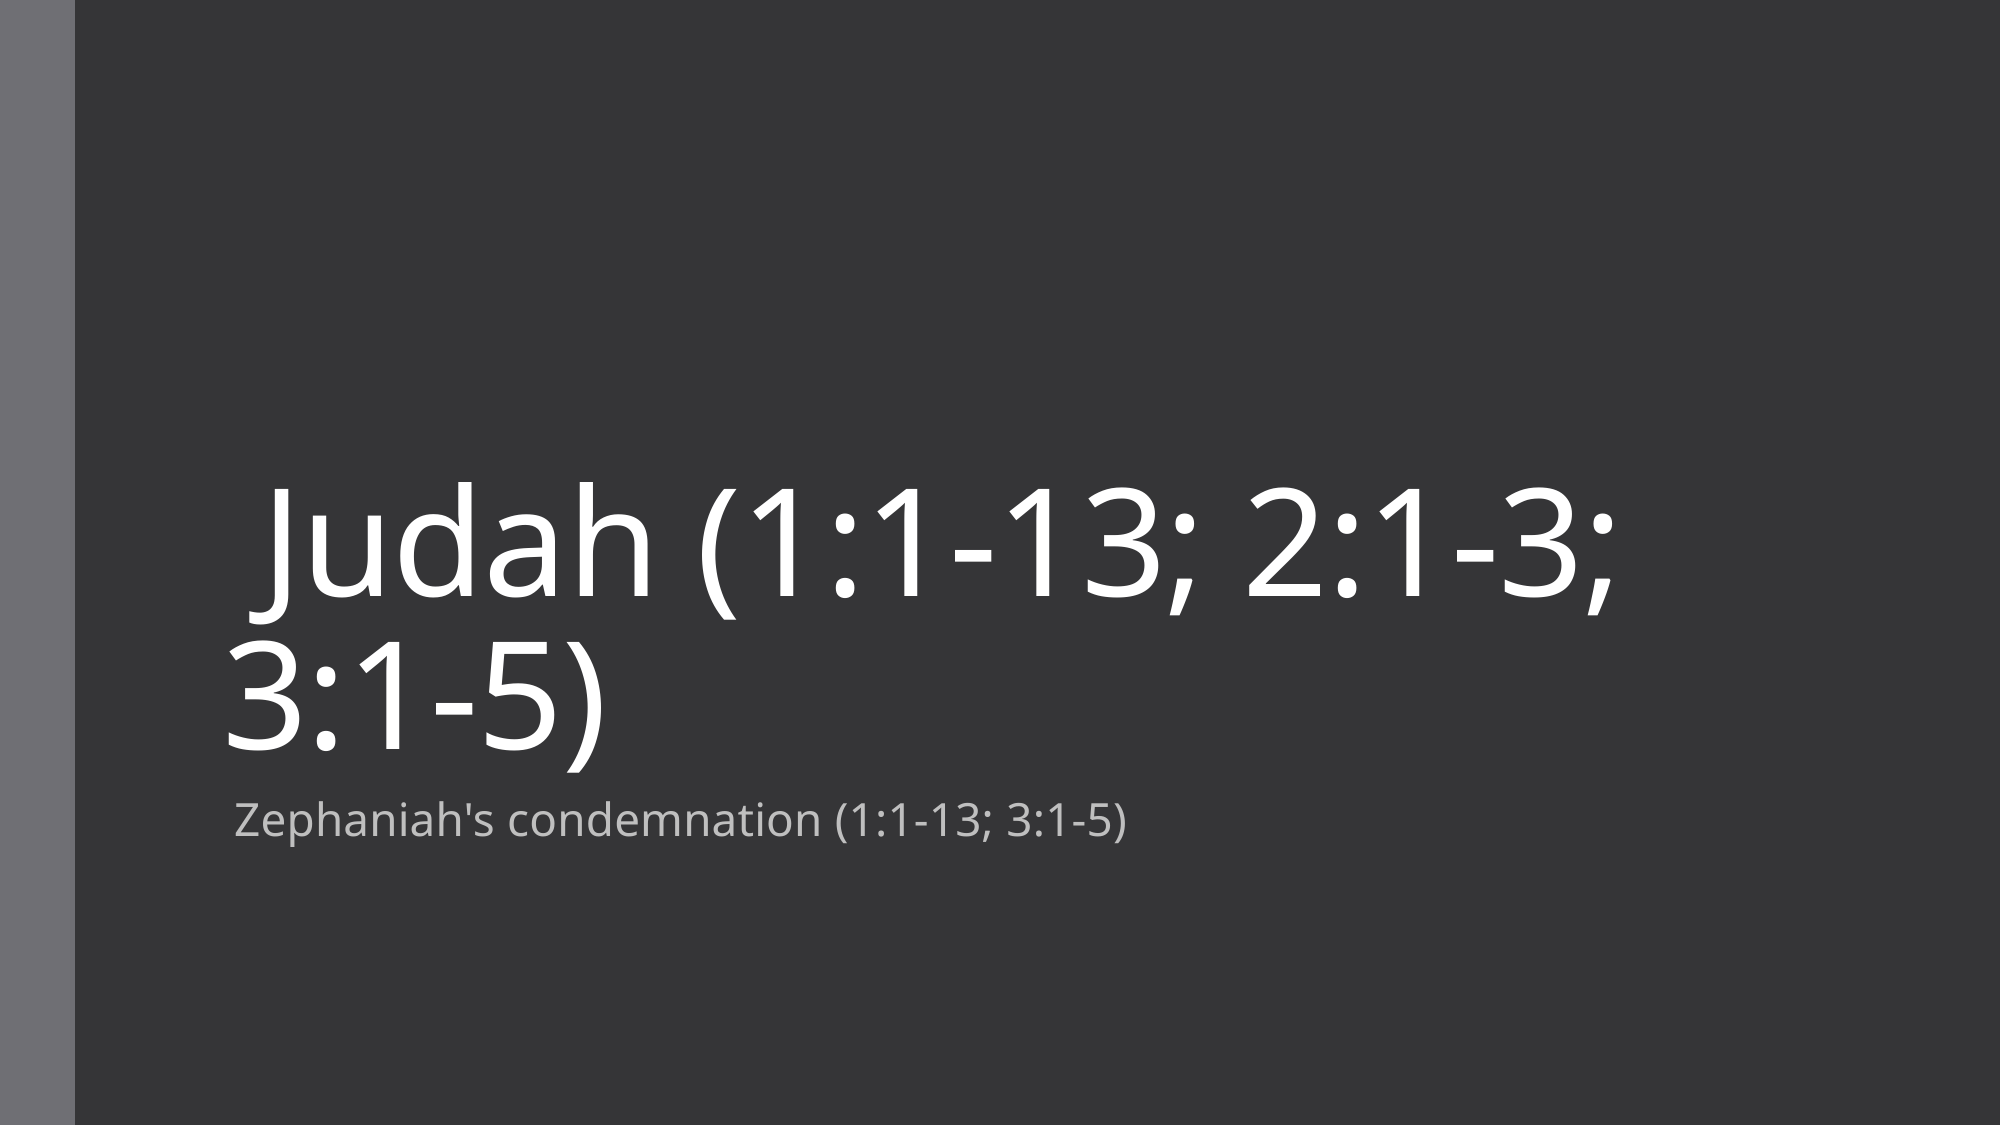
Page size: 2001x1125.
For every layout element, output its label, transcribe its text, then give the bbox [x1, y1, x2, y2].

subtitle Zephaniah's condemnation (1:1-13; 3:1-5) [206, 787, 1752, 1066]
title Judah (1:1-13; 2:1-3; 3:1-5) [206, 124, 1752, 787]
